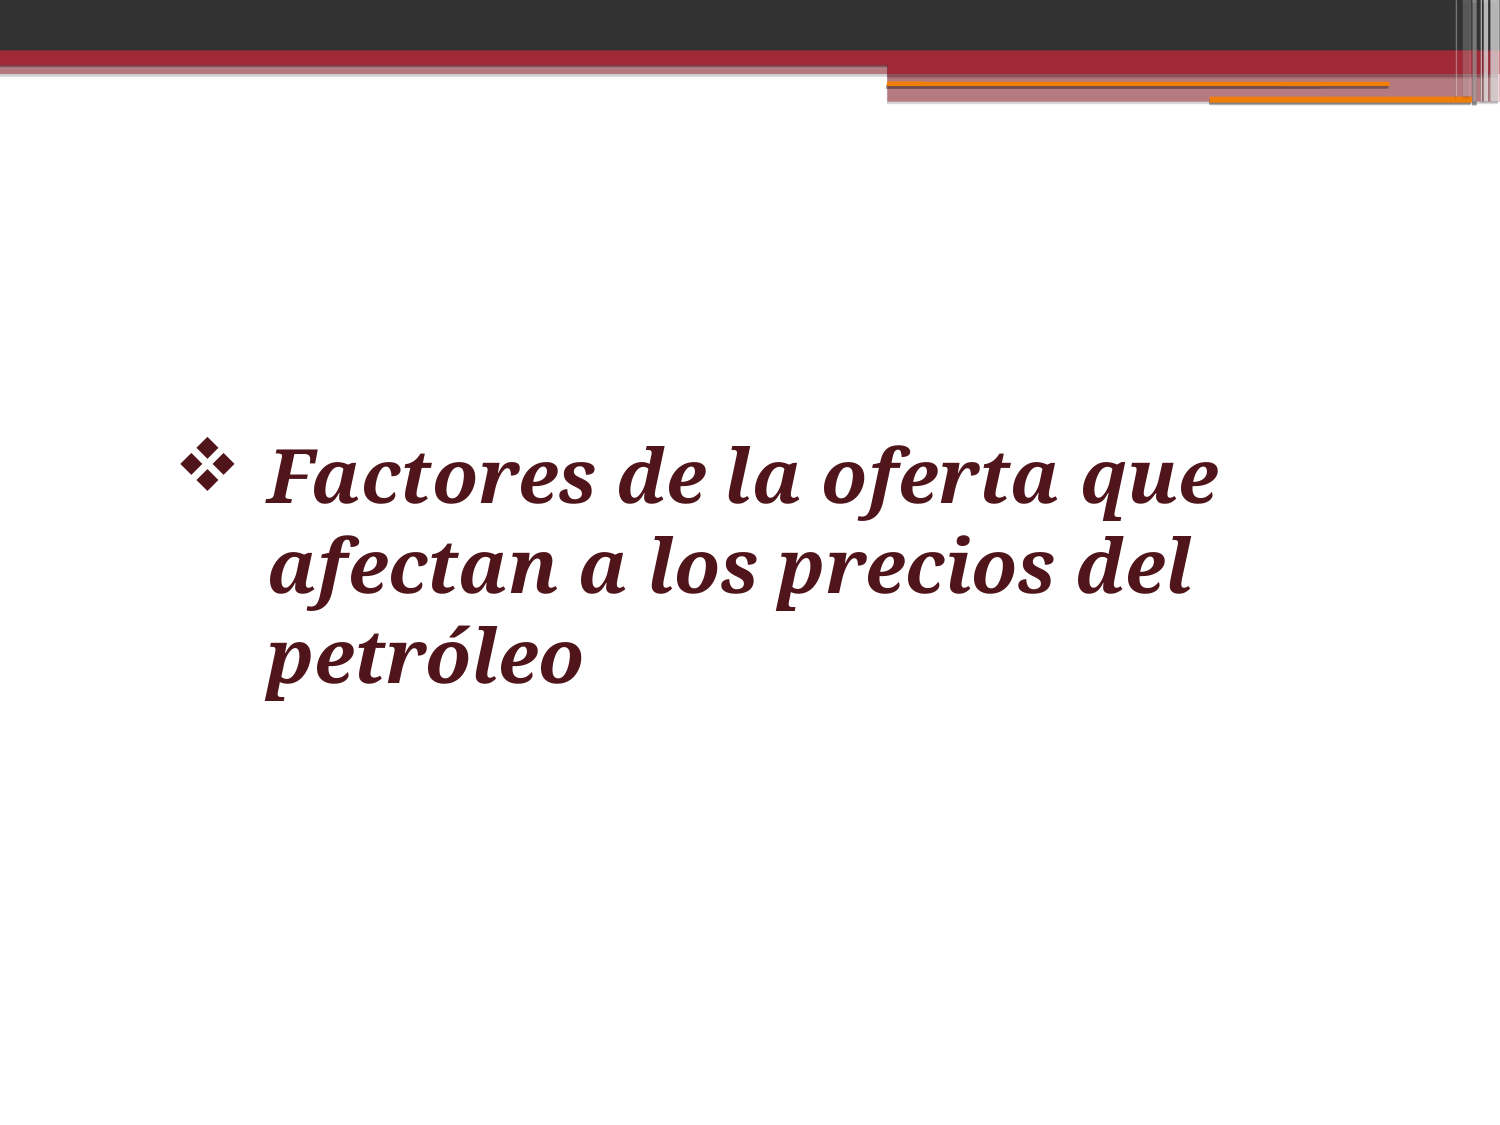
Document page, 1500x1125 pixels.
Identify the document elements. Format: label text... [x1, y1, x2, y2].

text_box Factores de la oferta que afectan a los precios del petróleo [159, 420, 1376, 706]
